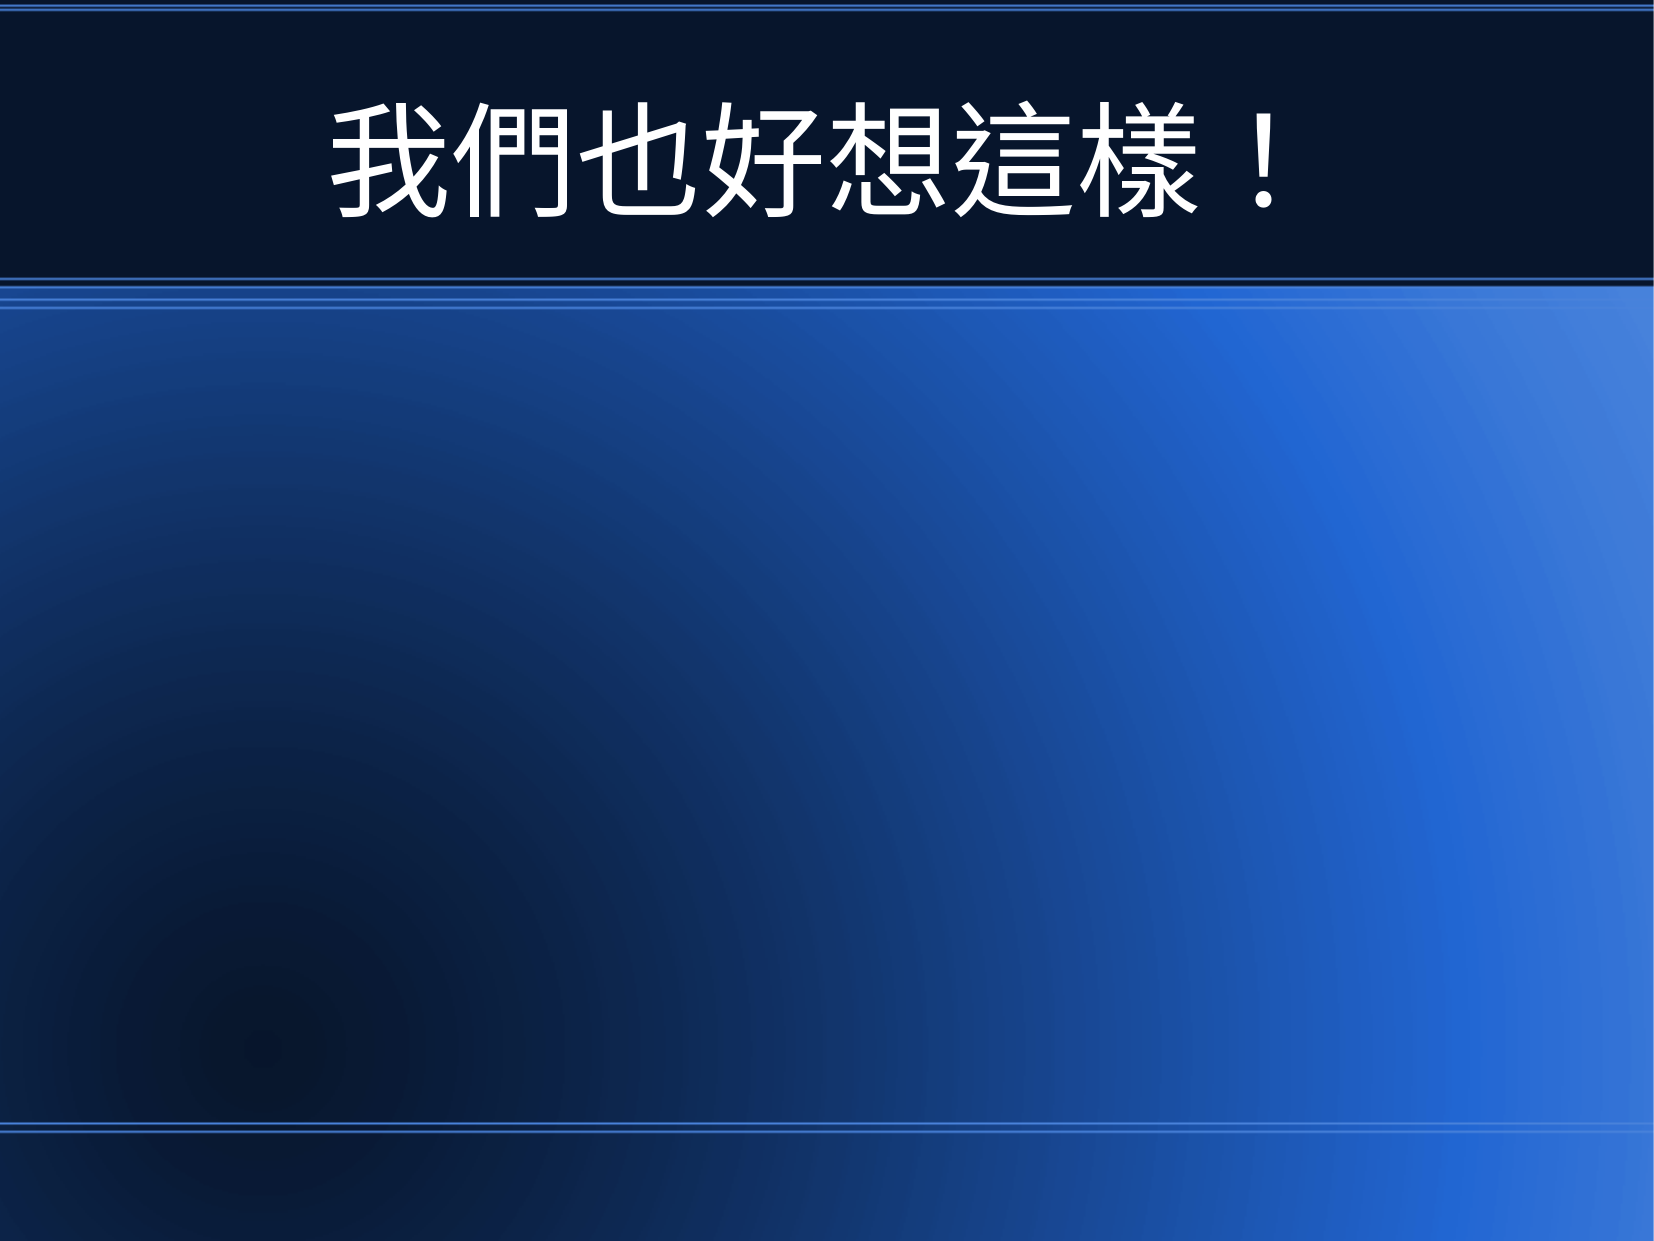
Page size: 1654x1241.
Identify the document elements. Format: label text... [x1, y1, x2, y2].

title 我們也好想這樣！ [82, 49, 1571, 257]
picture [0, 0, 1654, 1241]
